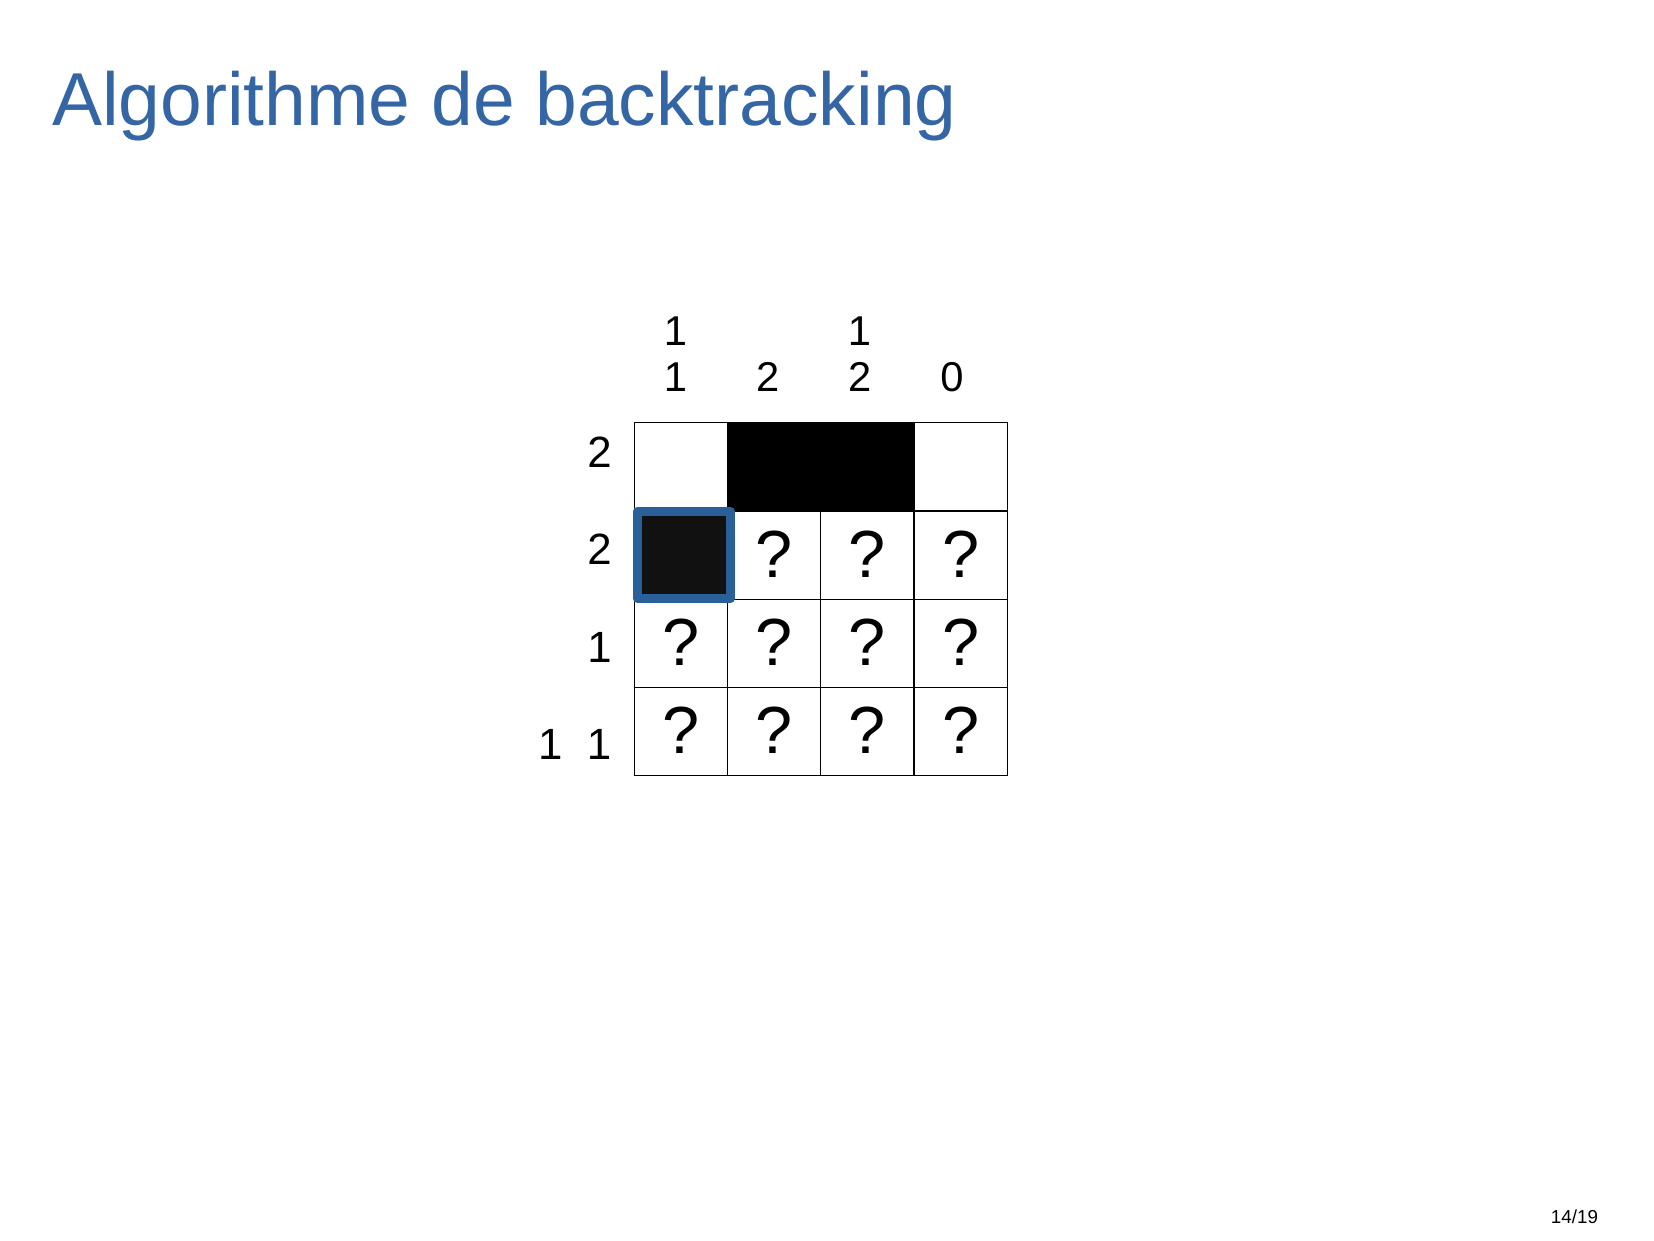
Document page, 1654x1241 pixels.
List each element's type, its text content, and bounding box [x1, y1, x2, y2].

table_header [728, 423, 820, 510]
table_header [915, 423, 1007, 510]
text_box 14/19 [1536, 1198, 1613, 1235]
table_cell ? [728, 600, 820, 687]
table_cell ? [821, 688, 913, 775]
table_cell ? [821, 512, 913, 599]
text_box 2 2 1 1 1 [523, 420, 633, 826]
table_cell ? [915, 688, 1007, 775]
table_cell ? [915, 512, 1007, 599]
text_box 1 1 1 2 2 0 [637, 300, 992, 408]
table_cell ? [735, 512, 820, 599]
table_cell ? [915, 600, 1007, 687]
table_cell ? [635, 688, 727, 775]
table_cell [642, 516, 726, 594]
text_box Algorithme de backtracking [37, 50, 976, 151]
table_cell ? [821, 600, 913, 687]
table_cell ? [728, 688, 820, 775]
table_header [821, 423, 913, 510]
table_header [635, 423, 727, 507]
table_cell ? [635, 603, 727, 687]
